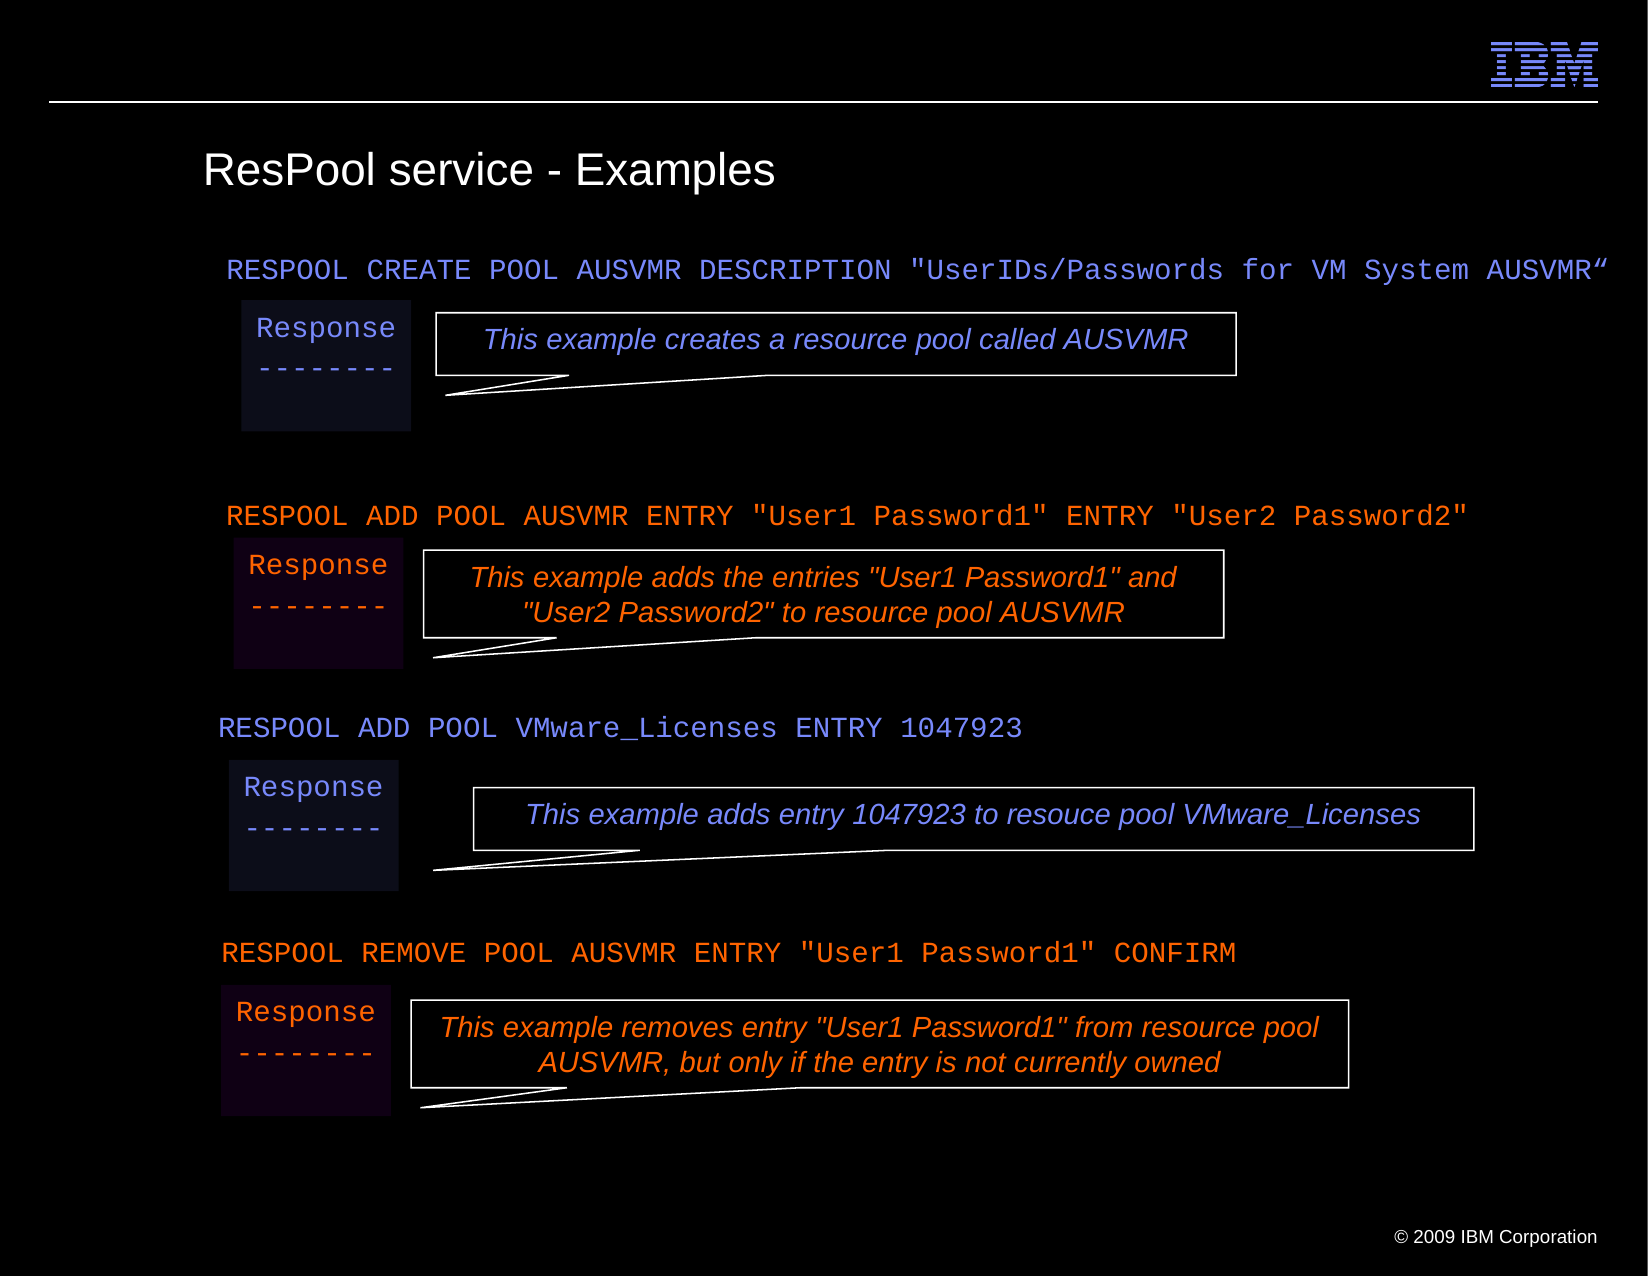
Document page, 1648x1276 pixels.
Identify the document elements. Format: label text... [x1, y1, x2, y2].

text_box This example adds entry 1047923 to resouce pool VMware_Licenses [433, 787, 1474, 871]
text_box RESPOOL ADD POOL VMware_Licenses ENTRY 1047923 [203, 700, 1039, 751]
text_box This example removes entry "User1 Password1" from resource pool AUSVMR, but only if the entry is not currently owned [411, 1000, 1349, 1108]
text_box Response -------- [228, 759, 399, 892]
text_box Response -------- [241, 300, 412, 432]
text_box This example adds the entries "User1 Password1" and "User2 Password2" to resource pool AUSVMR [423, 550, 1224, 658]
text_box This example creates a resource pool called AUSVMR [436, 312, 1237, 396]
text_box RESPOOL CREATE POOL AUSVMR DESCRIPTION "UserIDs/Passwords for VM System AUSVMR“ [226, 250, 1648, 286]
text_box Response -------- [233, 539, 404, 669]
title ResPool service - Examples [186, 137, 1648, 231]
text_box RESPOOL ADD POOL AUSVMR ENTRY "User1 Password1" ENTRY "User2 Password2" [211, 488, 1484, 539]
picture [1491, 42, 1598, 87]
text_box RESPOOL REMOVE POOL AUSVMR ENTRY "User1 Password1" CONFIRM [206, 925, 1252, 976]
text_box Response -------- [221, 984, 391, 1117]
